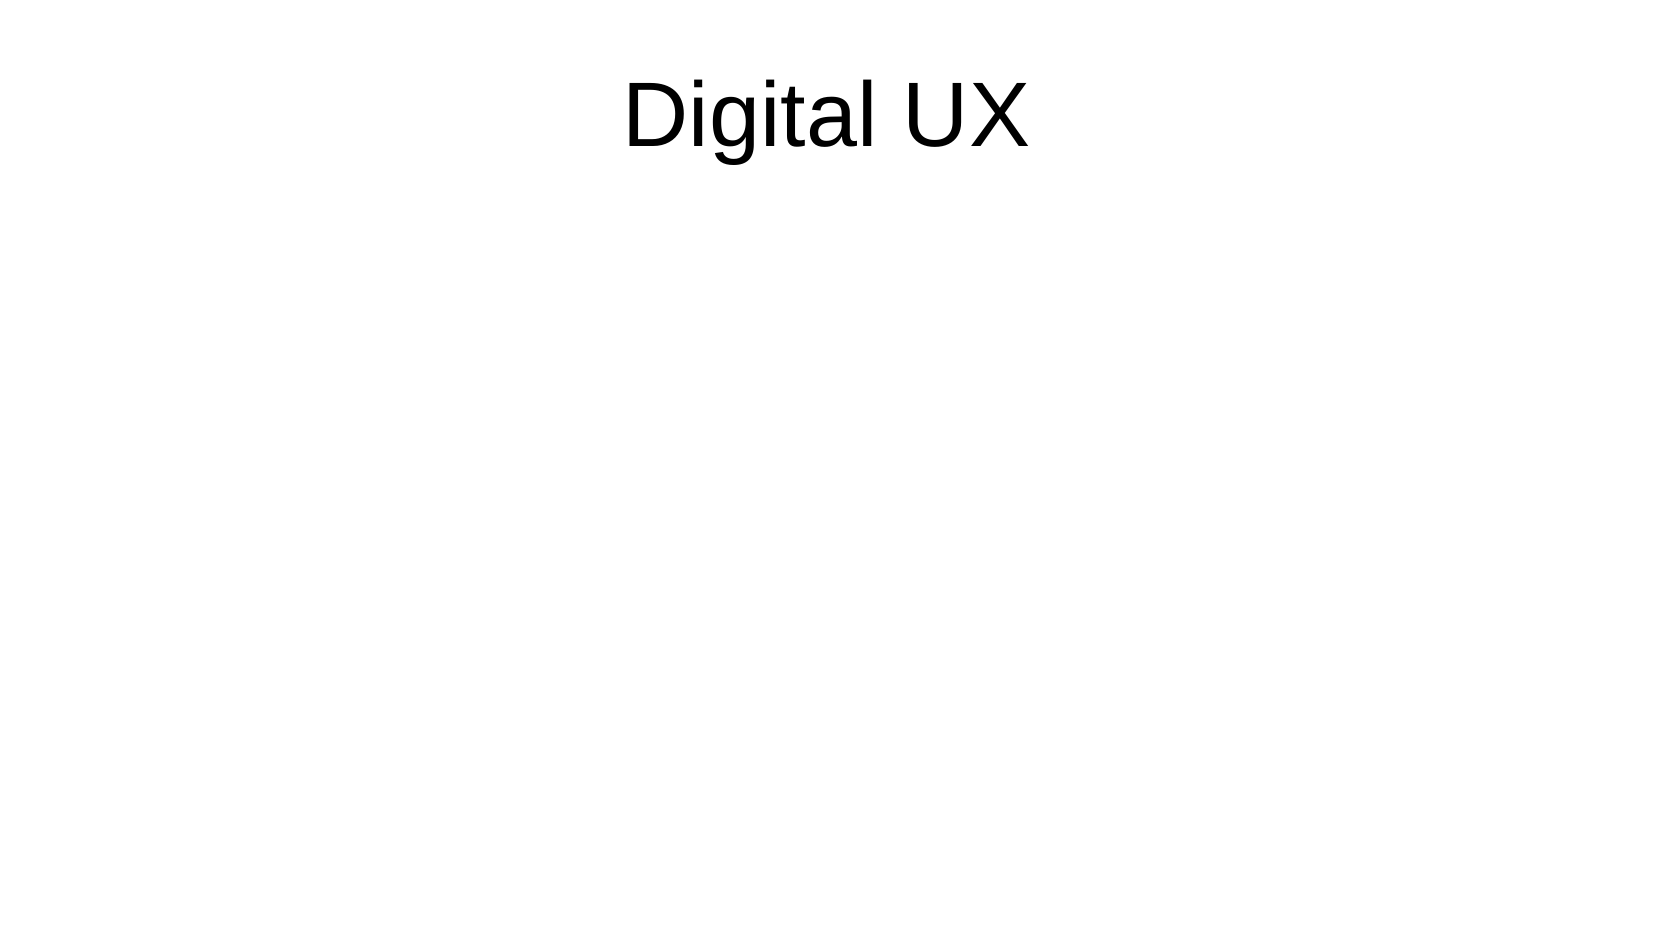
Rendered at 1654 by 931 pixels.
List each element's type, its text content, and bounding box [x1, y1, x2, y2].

title Digital UX [82, 37, 1571, 193]
